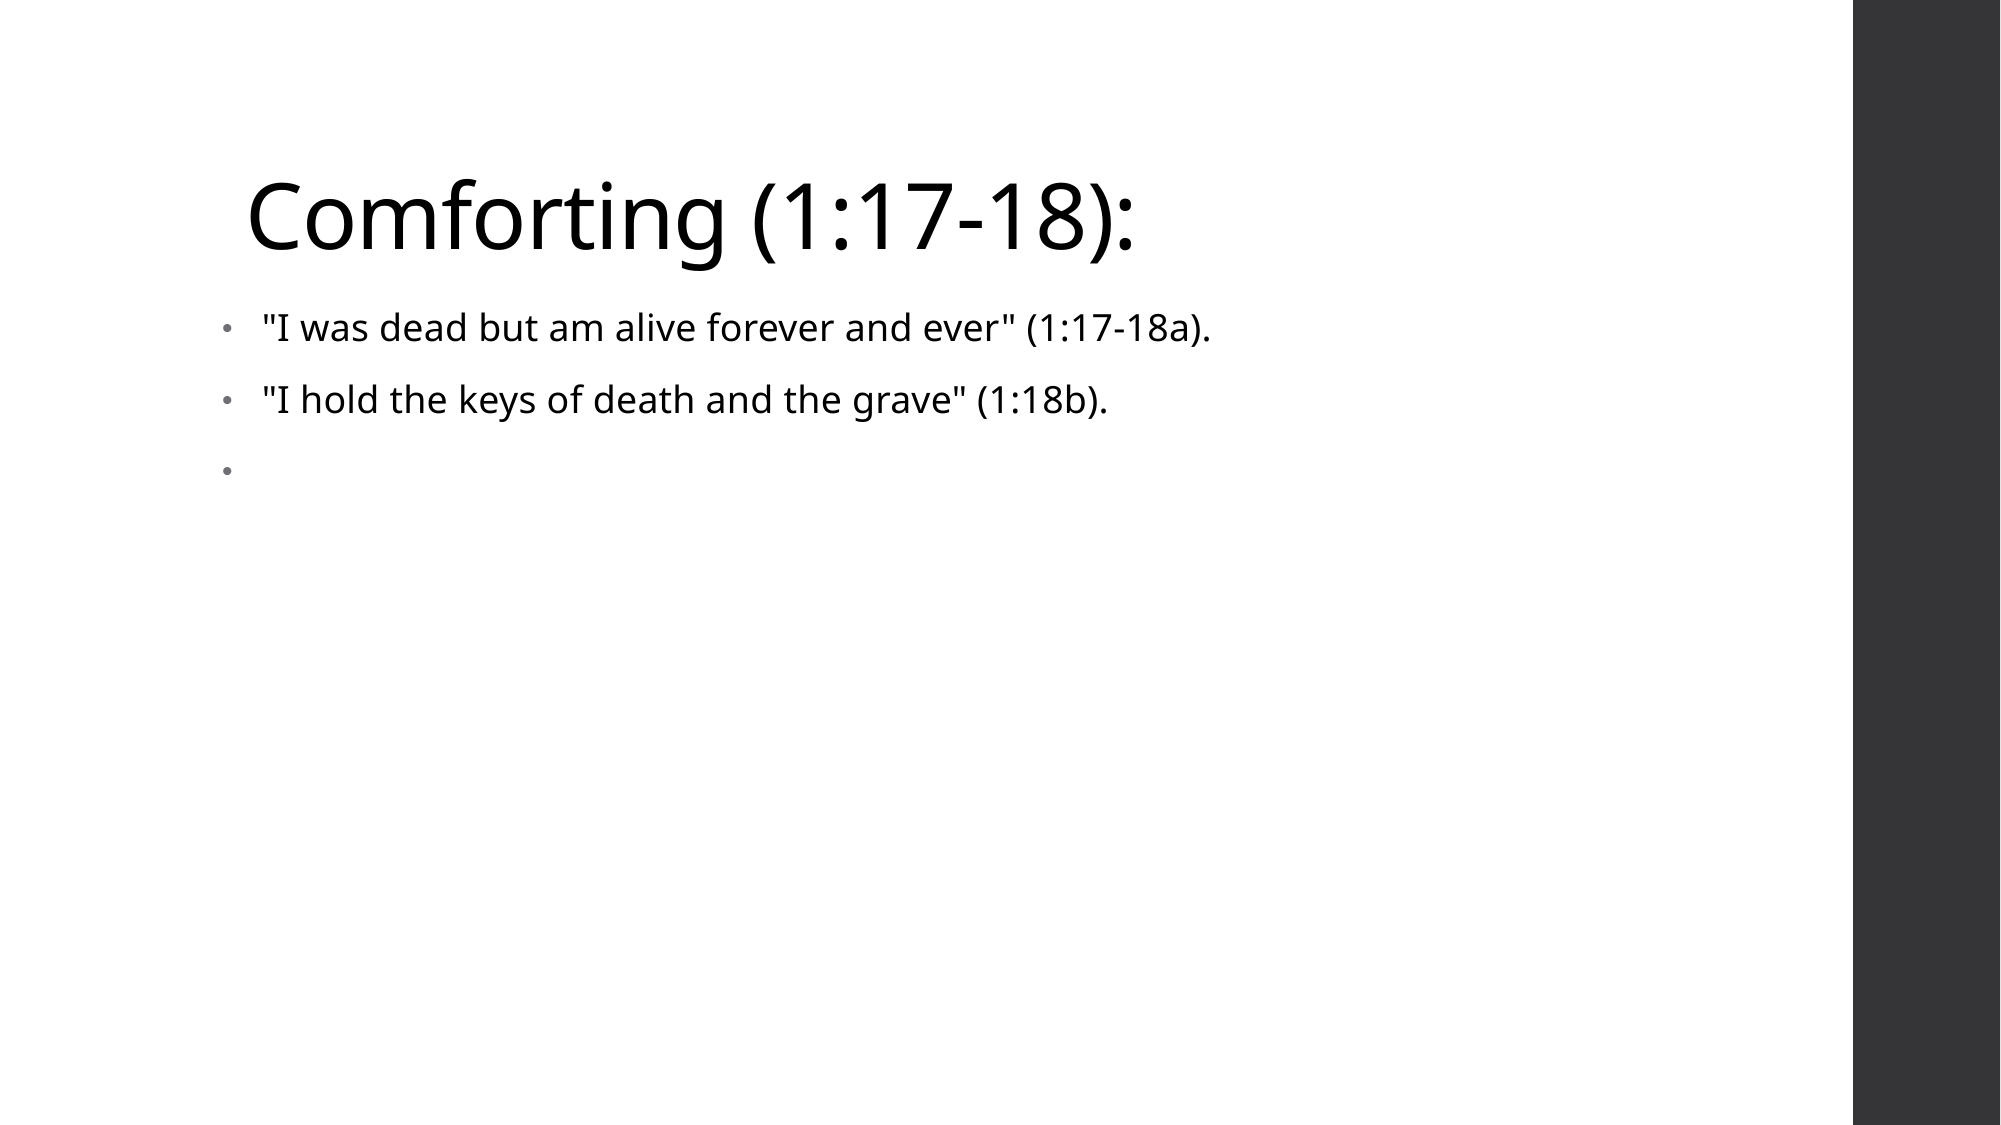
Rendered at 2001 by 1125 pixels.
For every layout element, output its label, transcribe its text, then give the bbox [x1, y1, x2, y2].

list "I was dead but am alive forever and ever" (1:17-18a). "I hold the keys of death and the grave" (1:18b). [206, 299, 1617, 1014]
title Comforting (1:17-18): [206, 60, 1797, 278]
